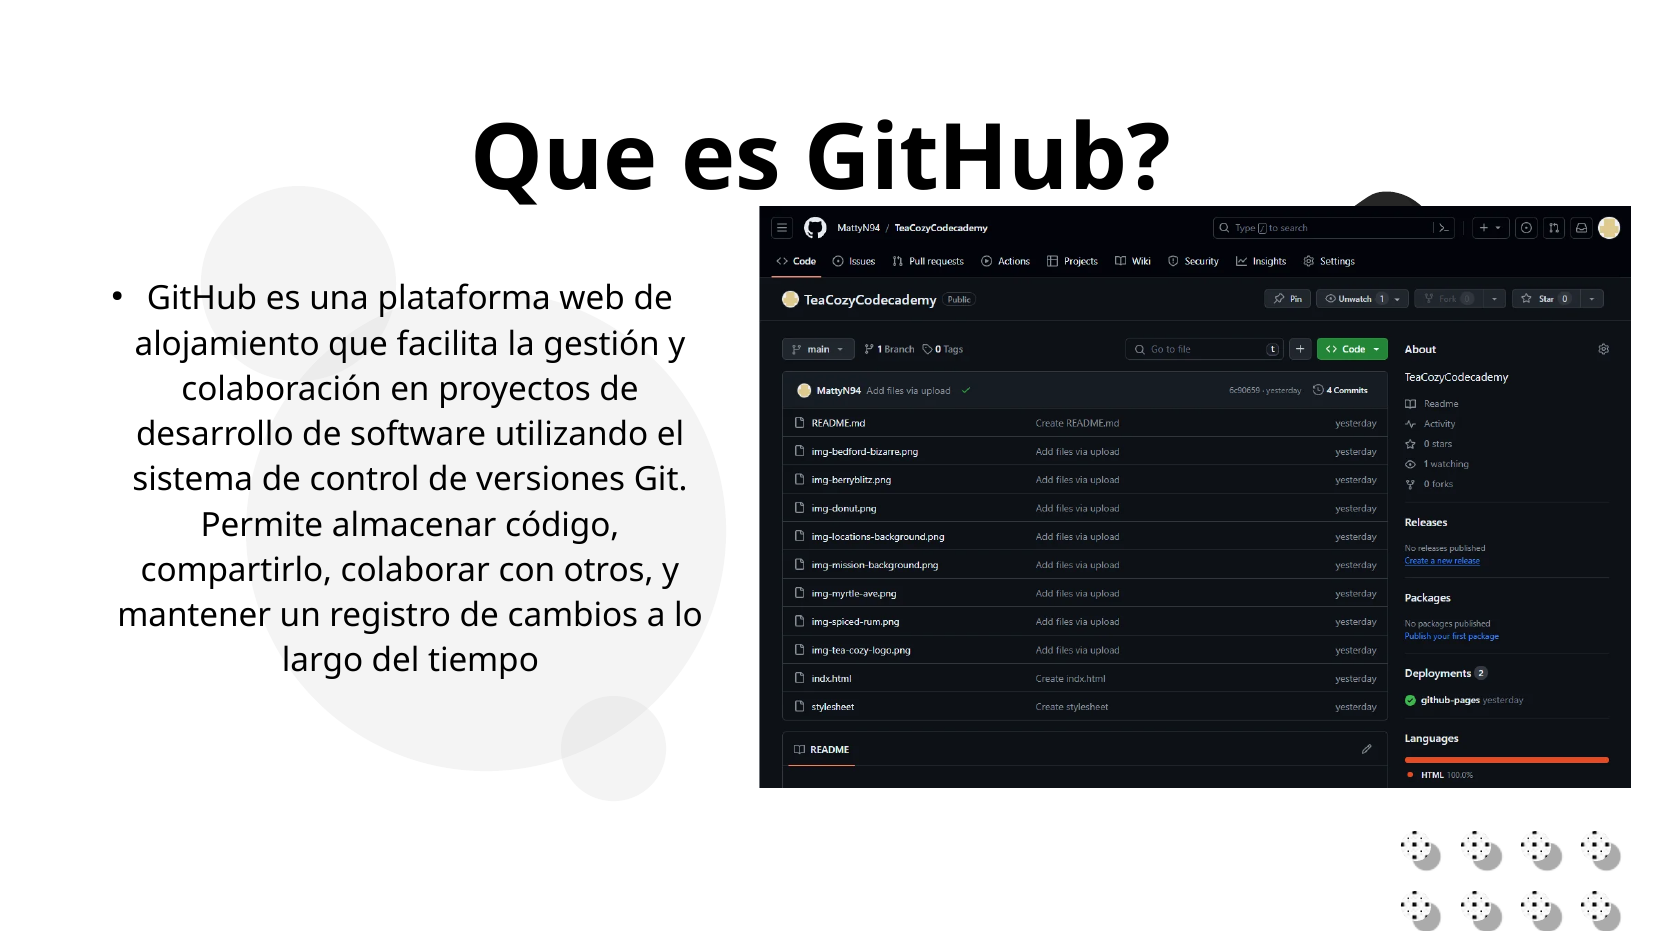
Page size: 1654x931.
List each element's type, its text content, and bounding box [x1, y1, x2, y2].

subtitle GitHub es una plataforma web de alojamiento que facilita la gestión y colaboración en proyectos de desarrollo de software utilizando el sistema de control de versiones Git. Permite almacenar código, compartirlo, colaborar con otros, y mantener un registro de cambios a lo largo del tiempo [76, 118, 709, 838]
picture [1461, 830, 1492, 862]
picture [1400, 890, 1432, 922]
picture [1400, 830, 1432, 862]
picture [1580, 890, 1612, 922]
title Que es GitHub? [76, 76, 1565, 233]
picture [1520, 831, 1552, 862]
picture [1580, 830, 1612, 862]
picture [1461, 890, 1492, 922]
picture [1520, 890, 1552, 922]
picture [759, 206, 1631, 788]
